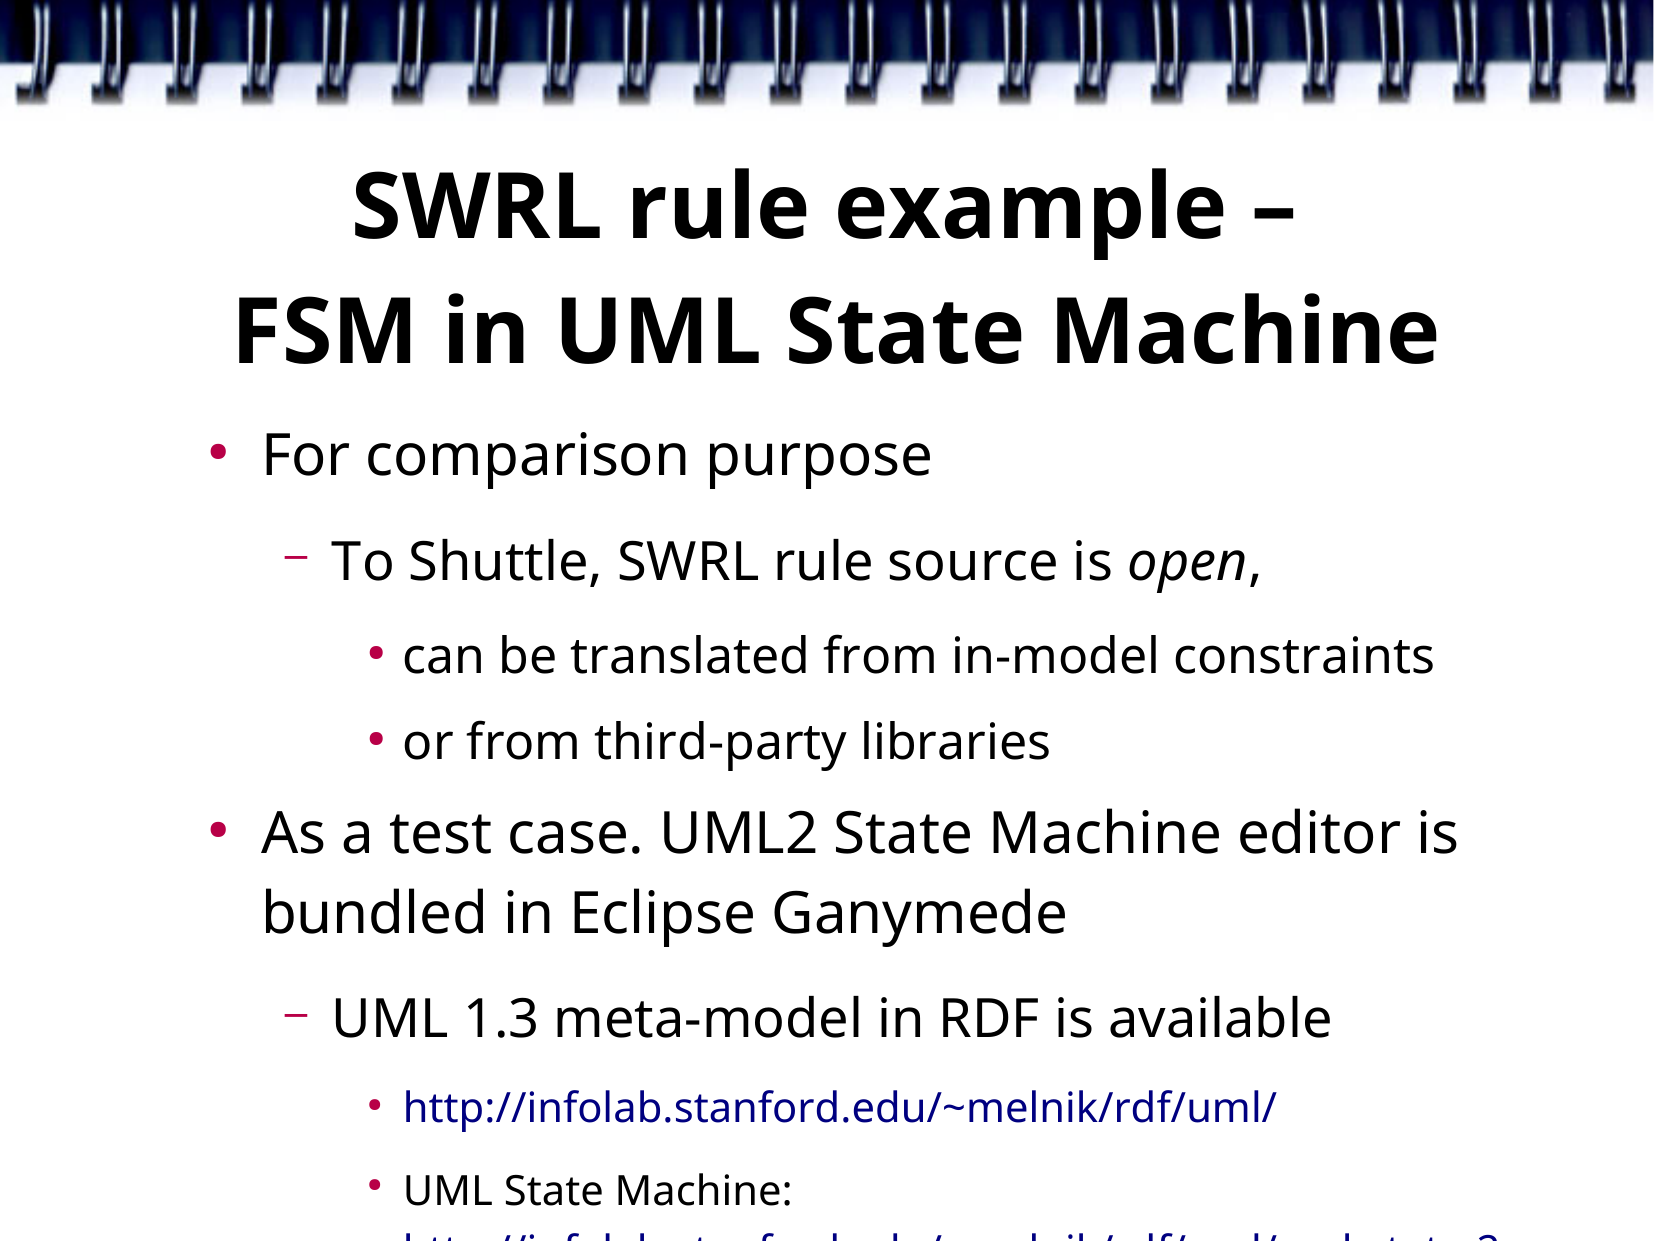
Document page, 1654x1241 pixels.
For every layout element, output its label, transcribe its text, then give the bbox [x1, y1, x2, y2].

list For comparison purpose To Shuttle, SWRL rule source is open, can be translated from in-model constraints or from third-party libraries As a test case. UML2 State Machine editor is bundled in Eclipse Ganymede UML 1.3 meta-model in RDF is available http://infolab.stanford.edu/~melnik/rdf/uml/ UML State Machine: http://infolab.stanford.edu/~melnik/rdf/uml/uml-state-20000507.rdf [190, 413, 1506, 1184]
title SWRL rule example – FSM in UML State Machine [139, 150, 1535, 381]
picture [0, 0, 1654, 121]
